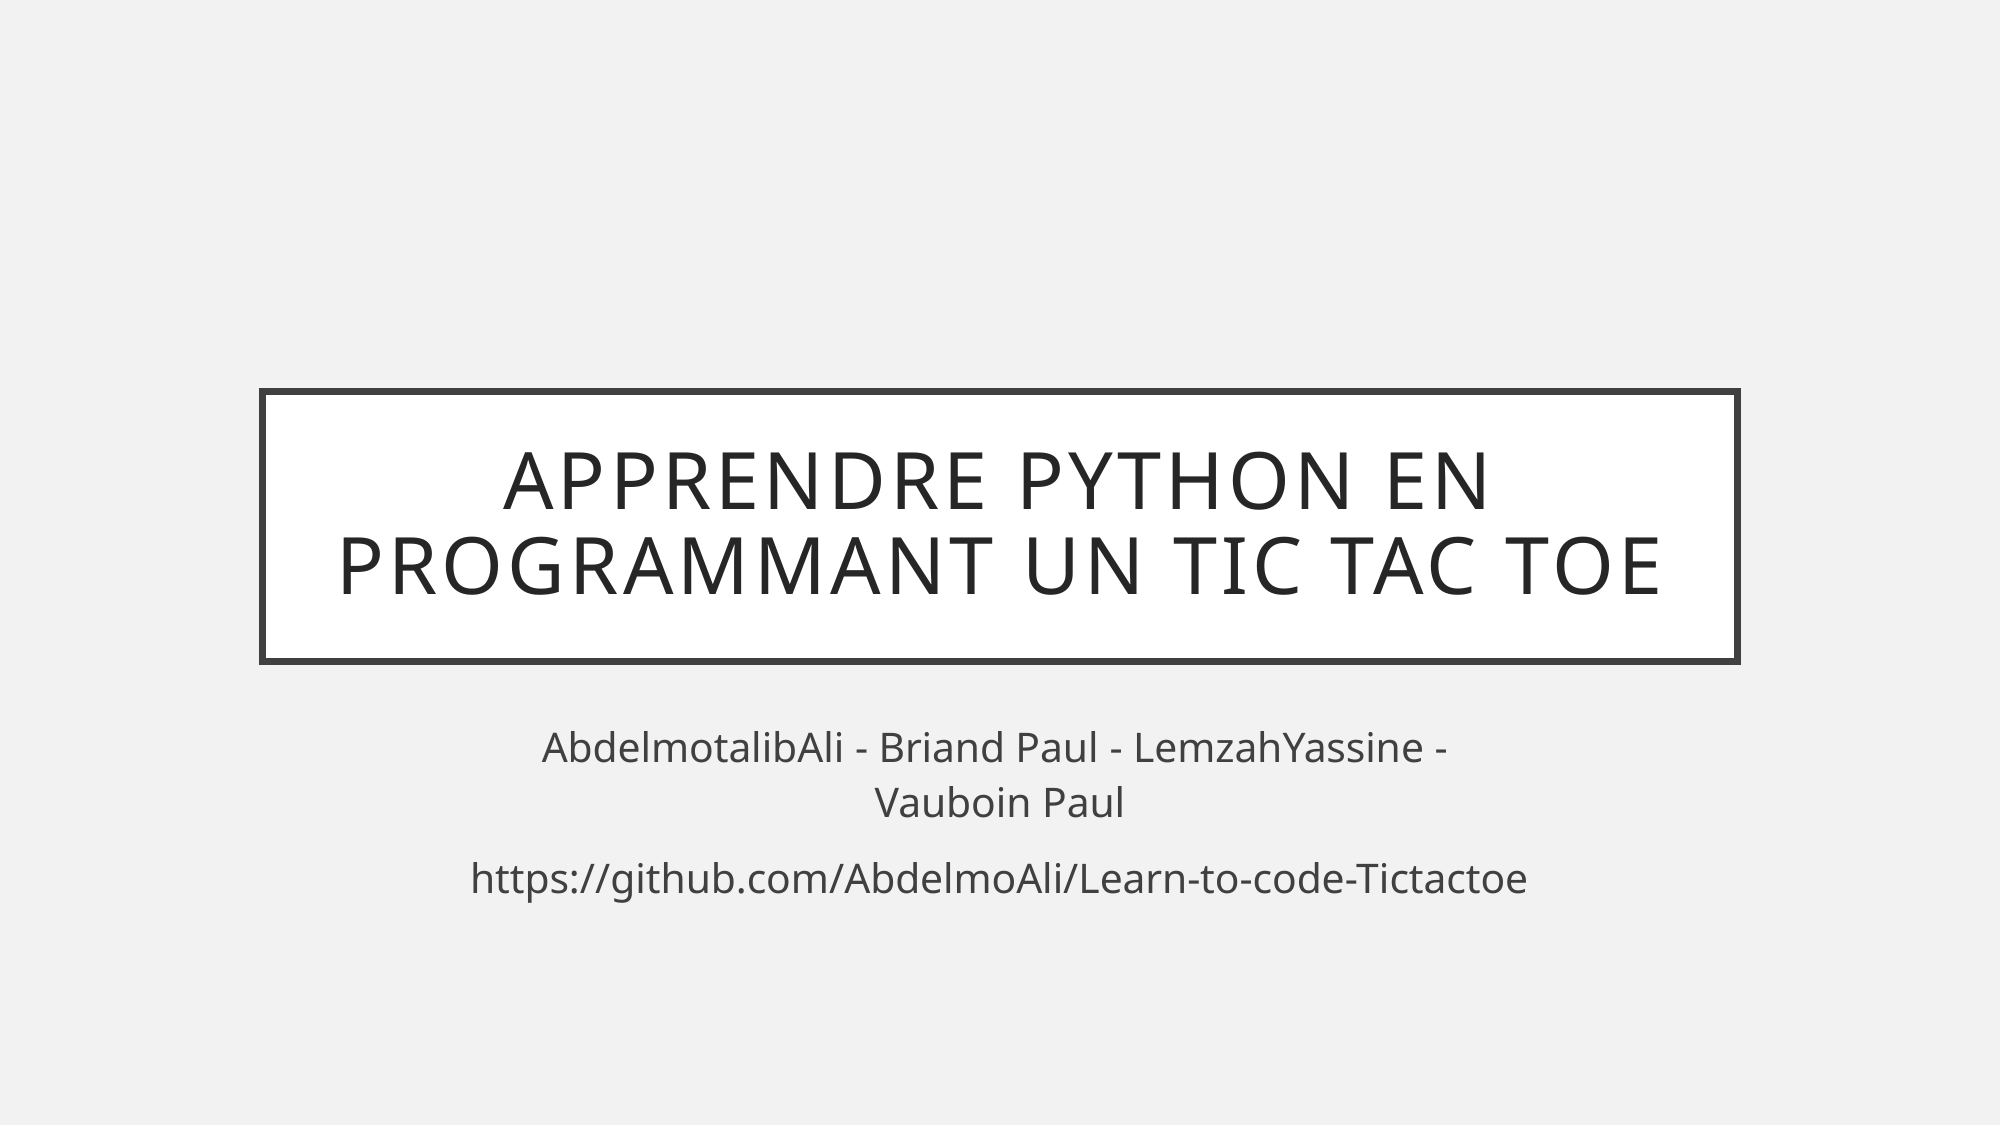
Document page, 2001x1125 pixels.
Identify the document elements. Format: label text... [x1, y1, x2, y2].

subtitle Abdelmotalib Ali - Briand Paul - Lemzah Yassine - Vauboin Paul https://github.com/AbdelmoAli/Learn-to-code-Tictactoe [442, 713, 1558, 918]
title Apprendre Python en programmant un Tic Tac Toe [262, 391, 1738, 662]
